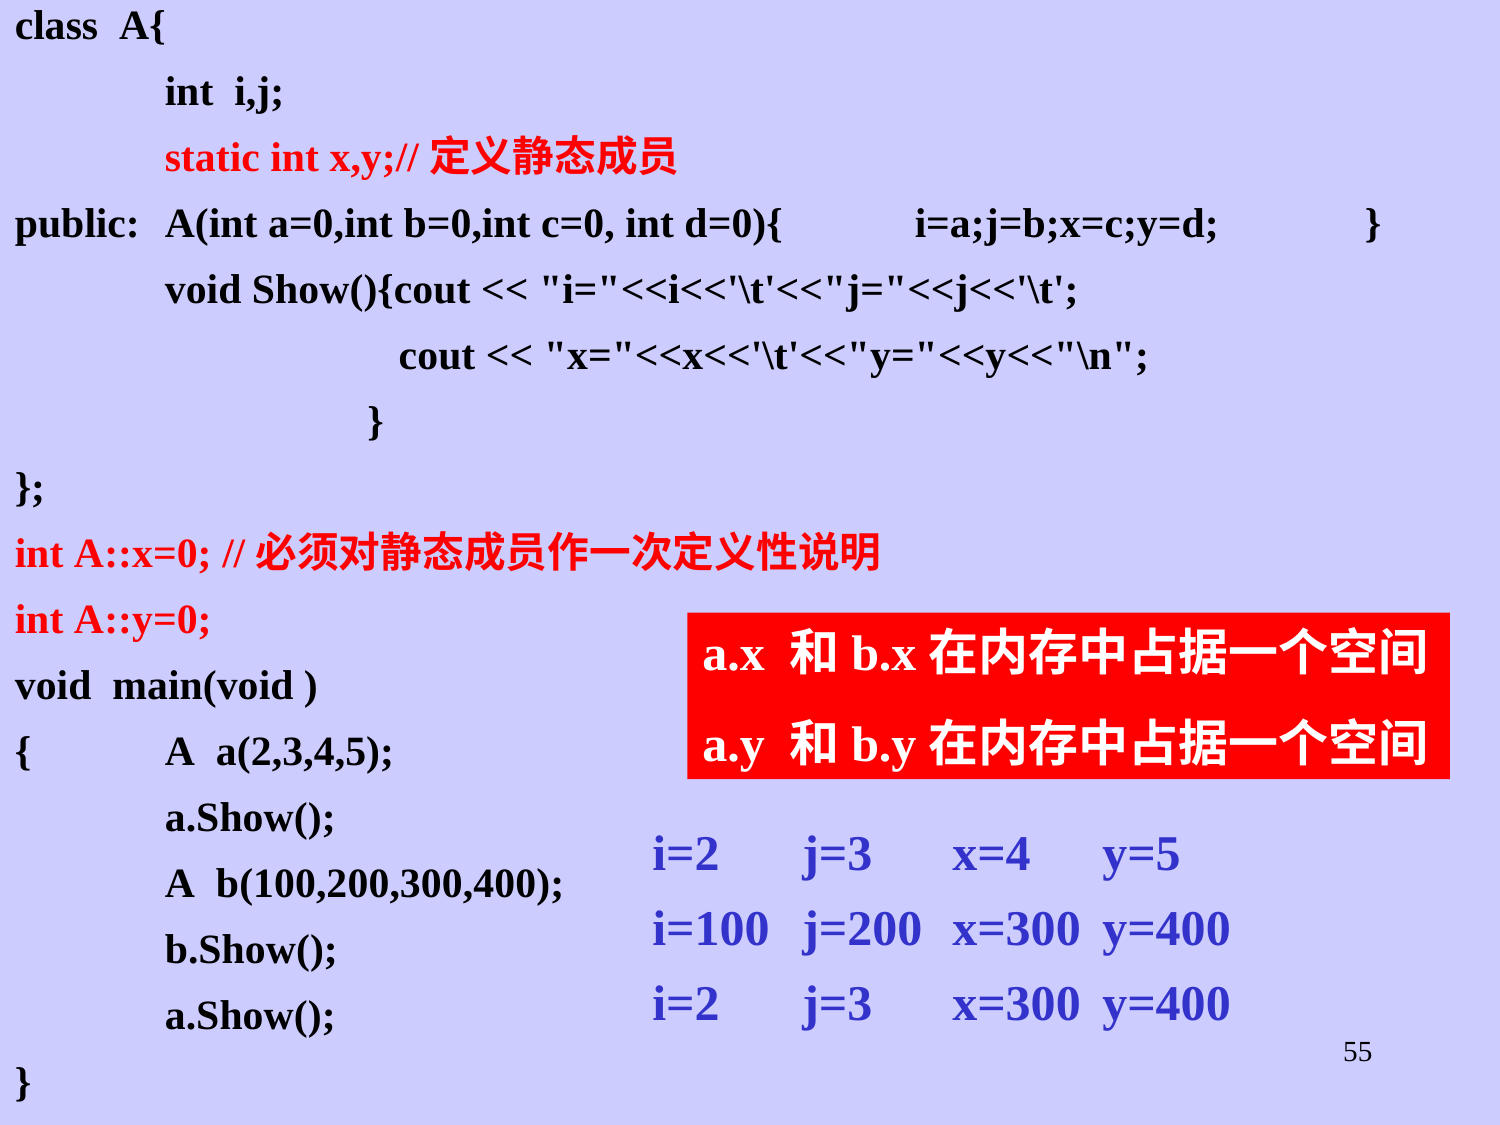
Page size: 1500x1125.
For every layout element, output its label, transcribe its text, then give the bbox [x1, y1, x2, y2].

text_box i=2 j=3 x=4 y=5 [637, 812, 1463, 887]
text_box i=2 j=3 x=300 y=400 [637, 962, 1463, 1038]
text_box a.x 和b.x在内存中占据一个空间 a.y 和b.y在内存中占据一个空间 [687, 612, 1450, 780]
text_box i=100 j=200 x=300 y=400 [637, 887, 1463, 962]
text_box class A{ int i,j; static int x,y;//定义静态成员 public: A(int a=0,int b=0,int c=0, int d=0){ i=a;j=b;x=c;y=d; } void Show(){cout << "i="<<i<<'\t'<<"j="<<j<<'\t'; cout << "x="<<x<<'\t'<<"y="<<y<<"\n"; } }; int A::x=0; //必须对静态成员作一次定义性说明 int A::y=0; void main(void ) { A a(2,3,4,5); a.Show(); A b(100,200,300,400); b.Show(); a.Show(); } [0, 0, 1450, 1112]
